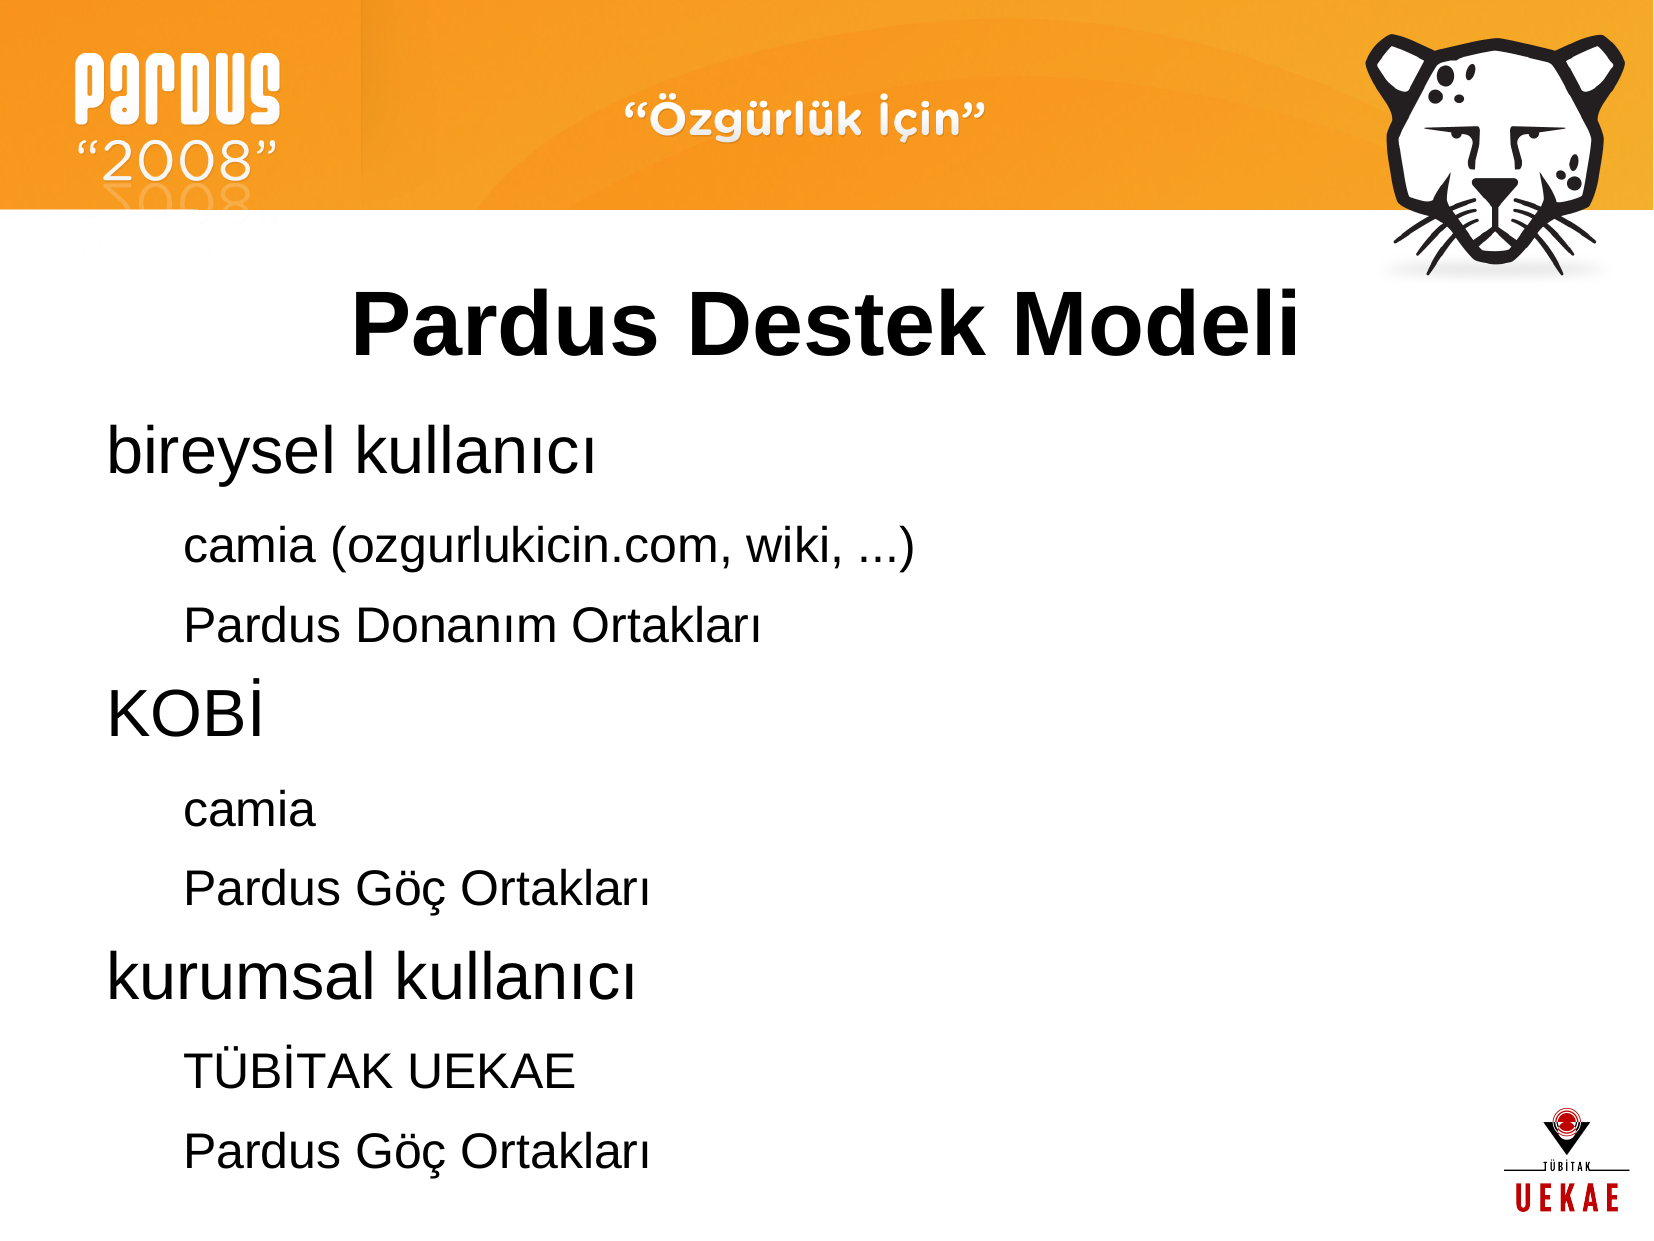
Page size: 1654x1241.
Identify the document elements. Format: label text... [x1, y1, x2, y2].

picture [0, 0, 1654, 293]
title Pardus Destek Modeli [82, 220, 1571, 428]
list bireysel kullanıcı camia (ozgurlukicin.com, wiki, ...) Pardus Donanım Ortakları KOBİ camia Pardus Göç Ortakları kurumsal kullanıcı TÜBİTAK UEKAE Pardus Göç Ortakları [88, 413, 1571, 1179]
picture [1500, 1104, 1634, 1215]
